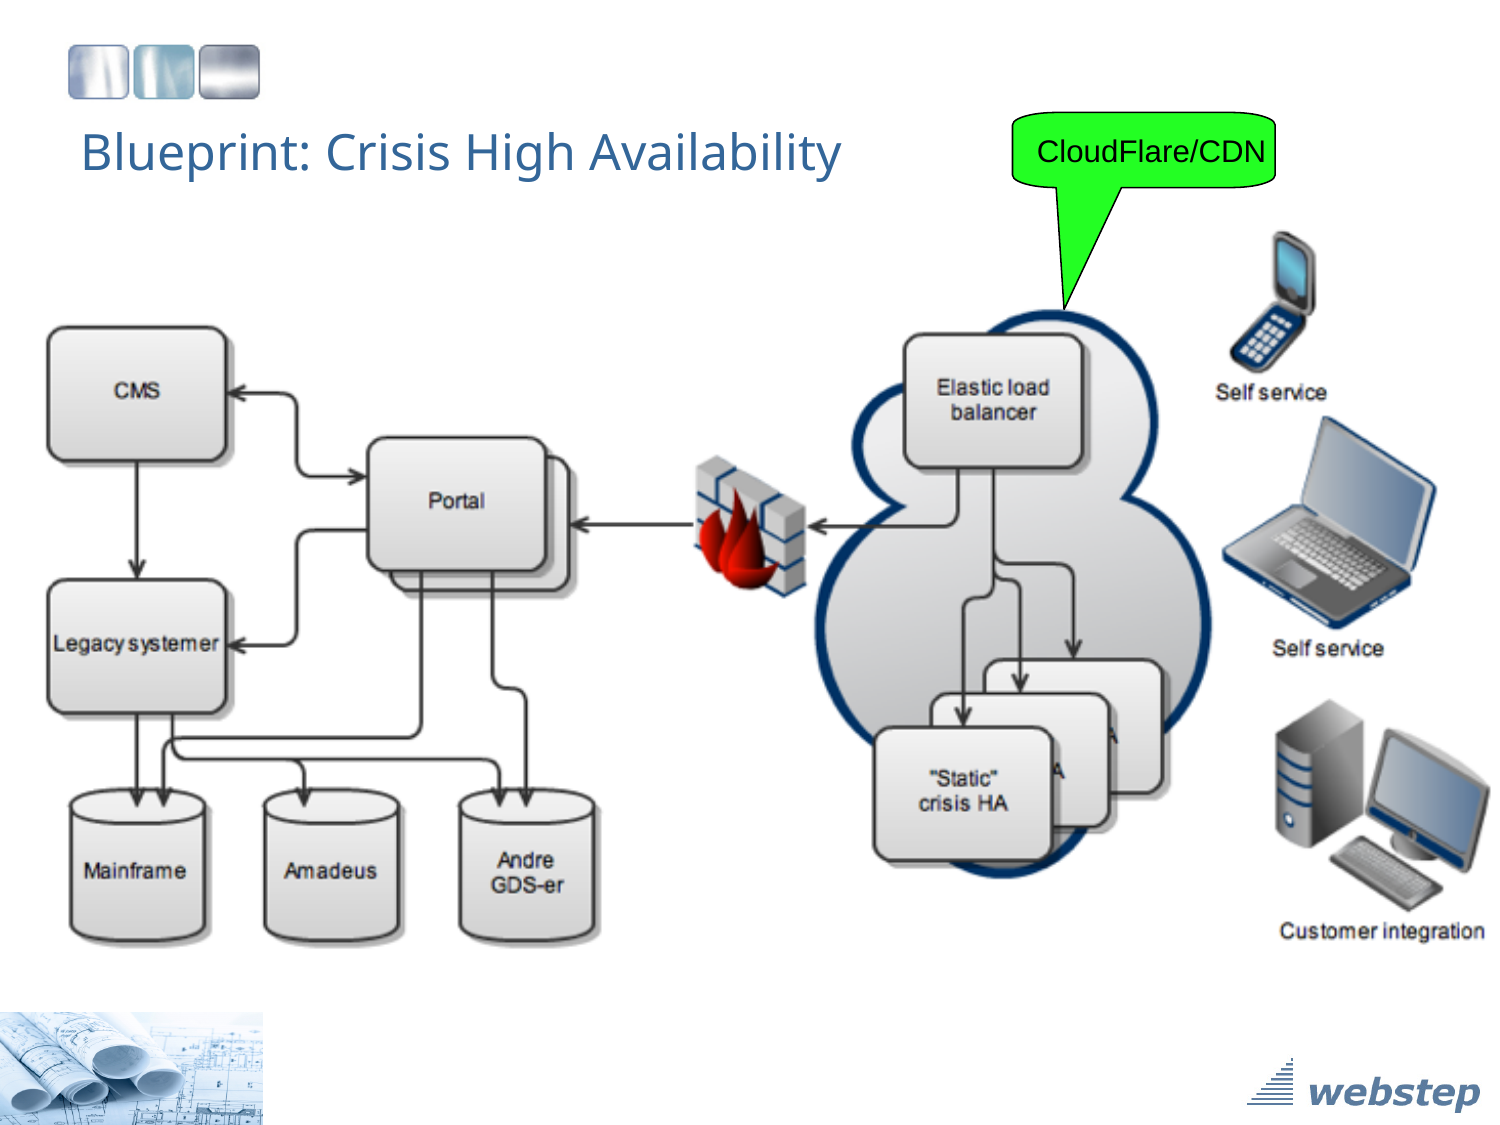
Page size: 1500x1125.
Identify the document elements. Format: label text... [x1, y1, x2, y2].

title Blueprint: Crisis High Availability [72, 73, 1423, 220]
picture [1234, 1047, 1495, 1118]
picture [64, 42, 266, 104]
picture [0, 1012, 263, 1125]
text_box CloudFlare/CDN [1012, 112, 1276, 310]
picture [16, 220, 1500, 980]
